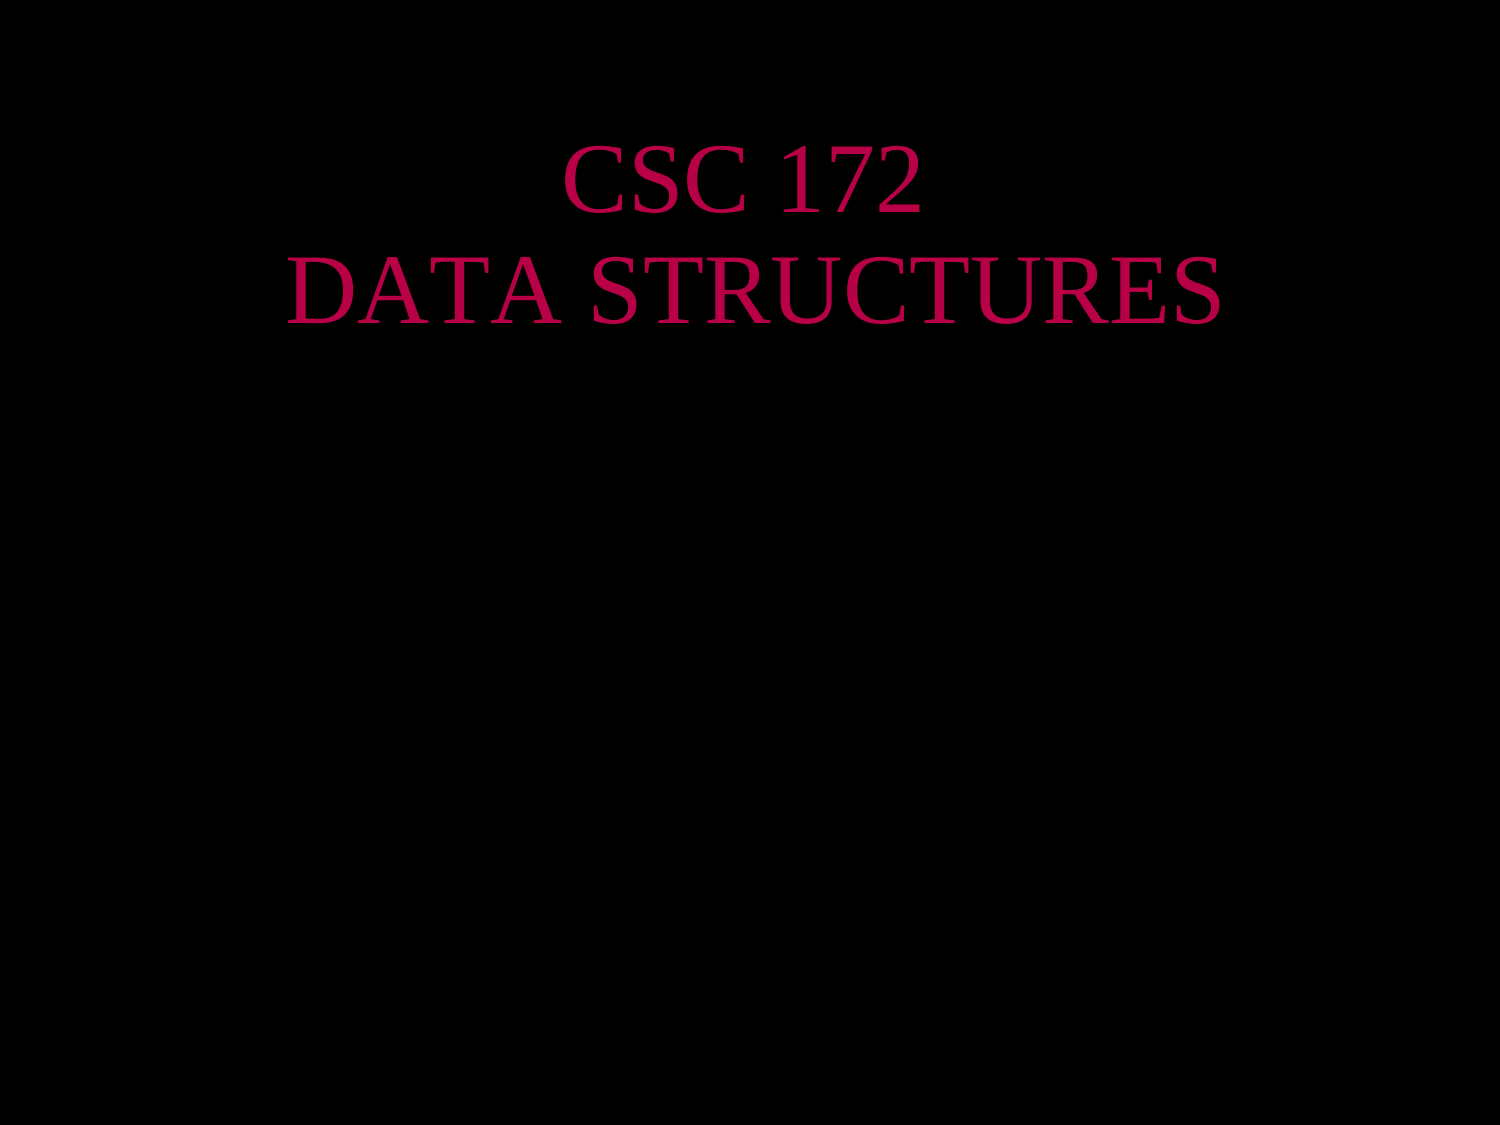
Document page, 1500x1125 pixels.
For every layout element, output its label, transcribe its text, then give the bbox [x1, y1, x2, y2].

title CSC 172 DATA STRUCTURES [12, 56, 1500, 413]
